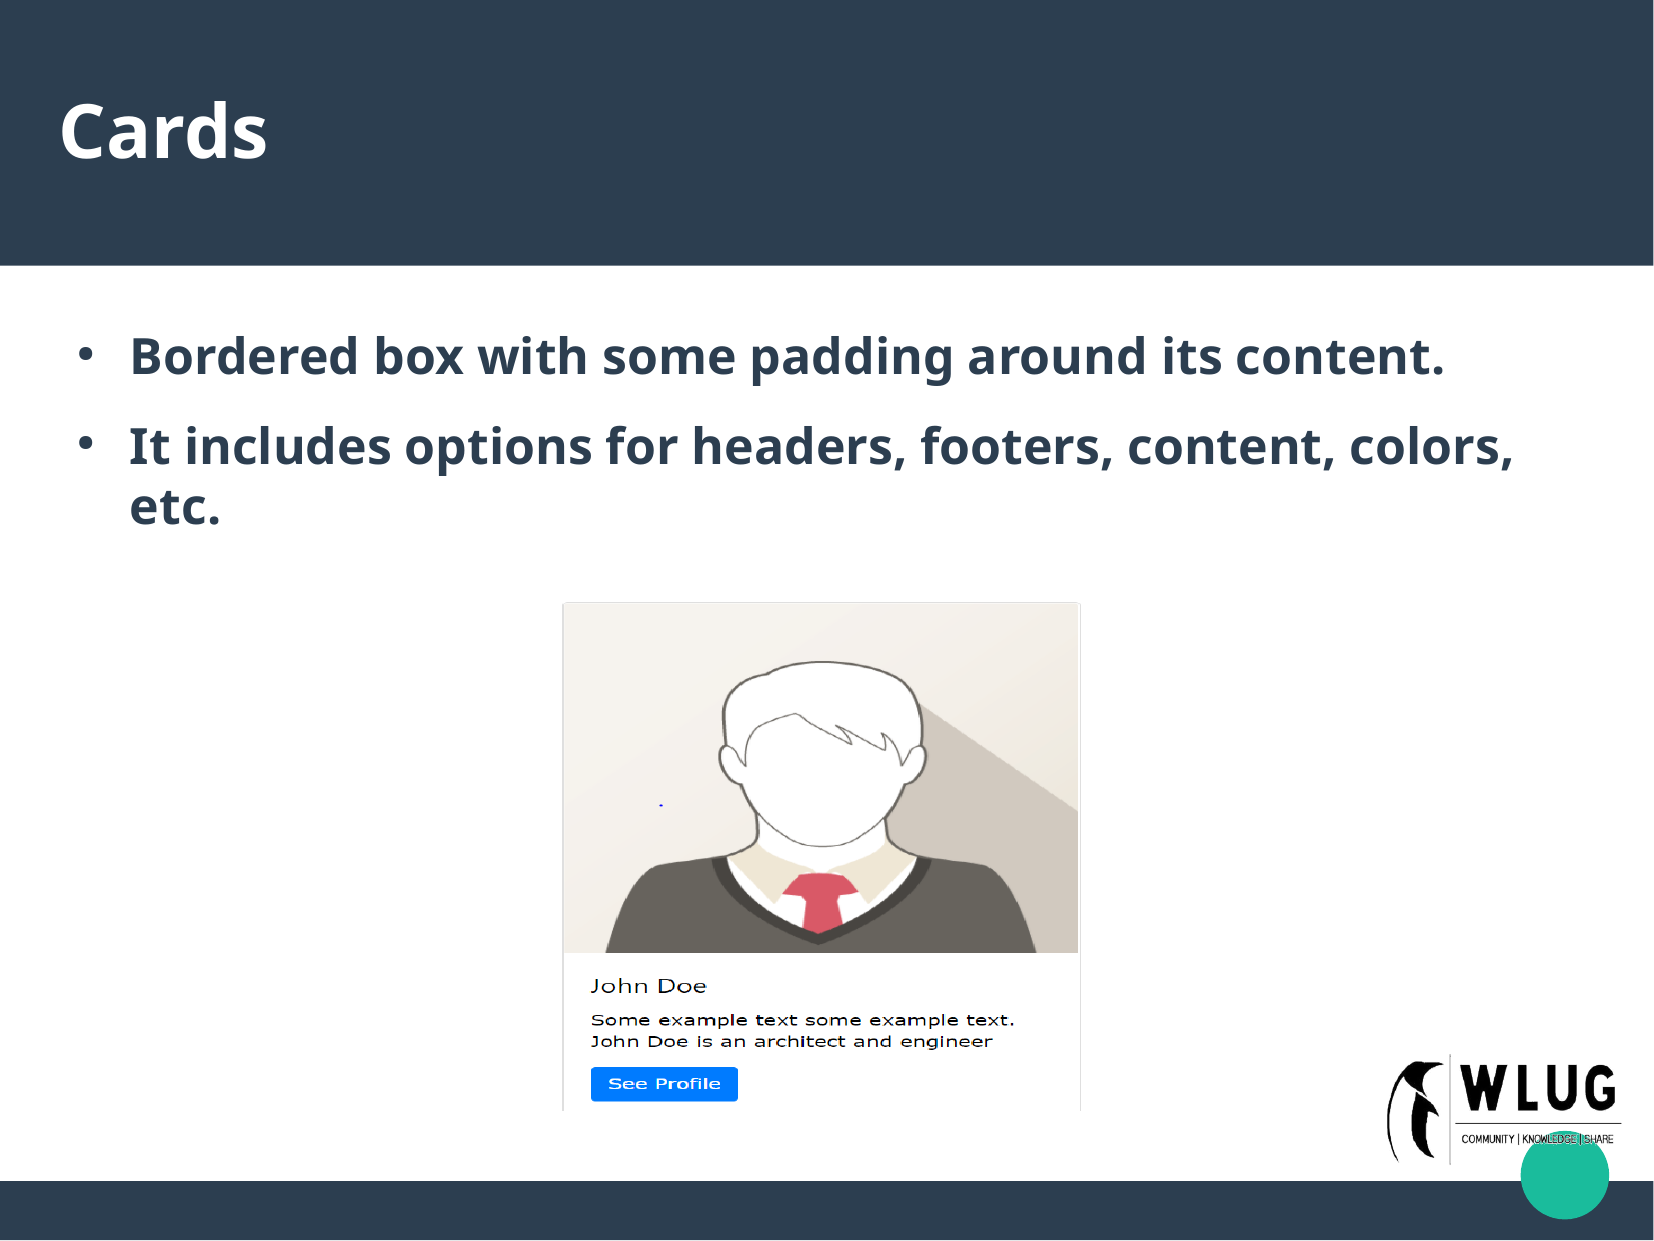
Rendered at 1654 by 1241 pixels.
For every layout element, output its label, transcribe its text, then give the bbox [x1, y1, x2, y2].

picture [1371, 1046, 1630, 1170]
picture [555, 590, 1097, 1111]
list Bordered box with some padding around its content. It includes options for headers, footers, content, colors, etc. [59, 324, 1595, 1152]
title Cards [59, 49, 1595, 207]
